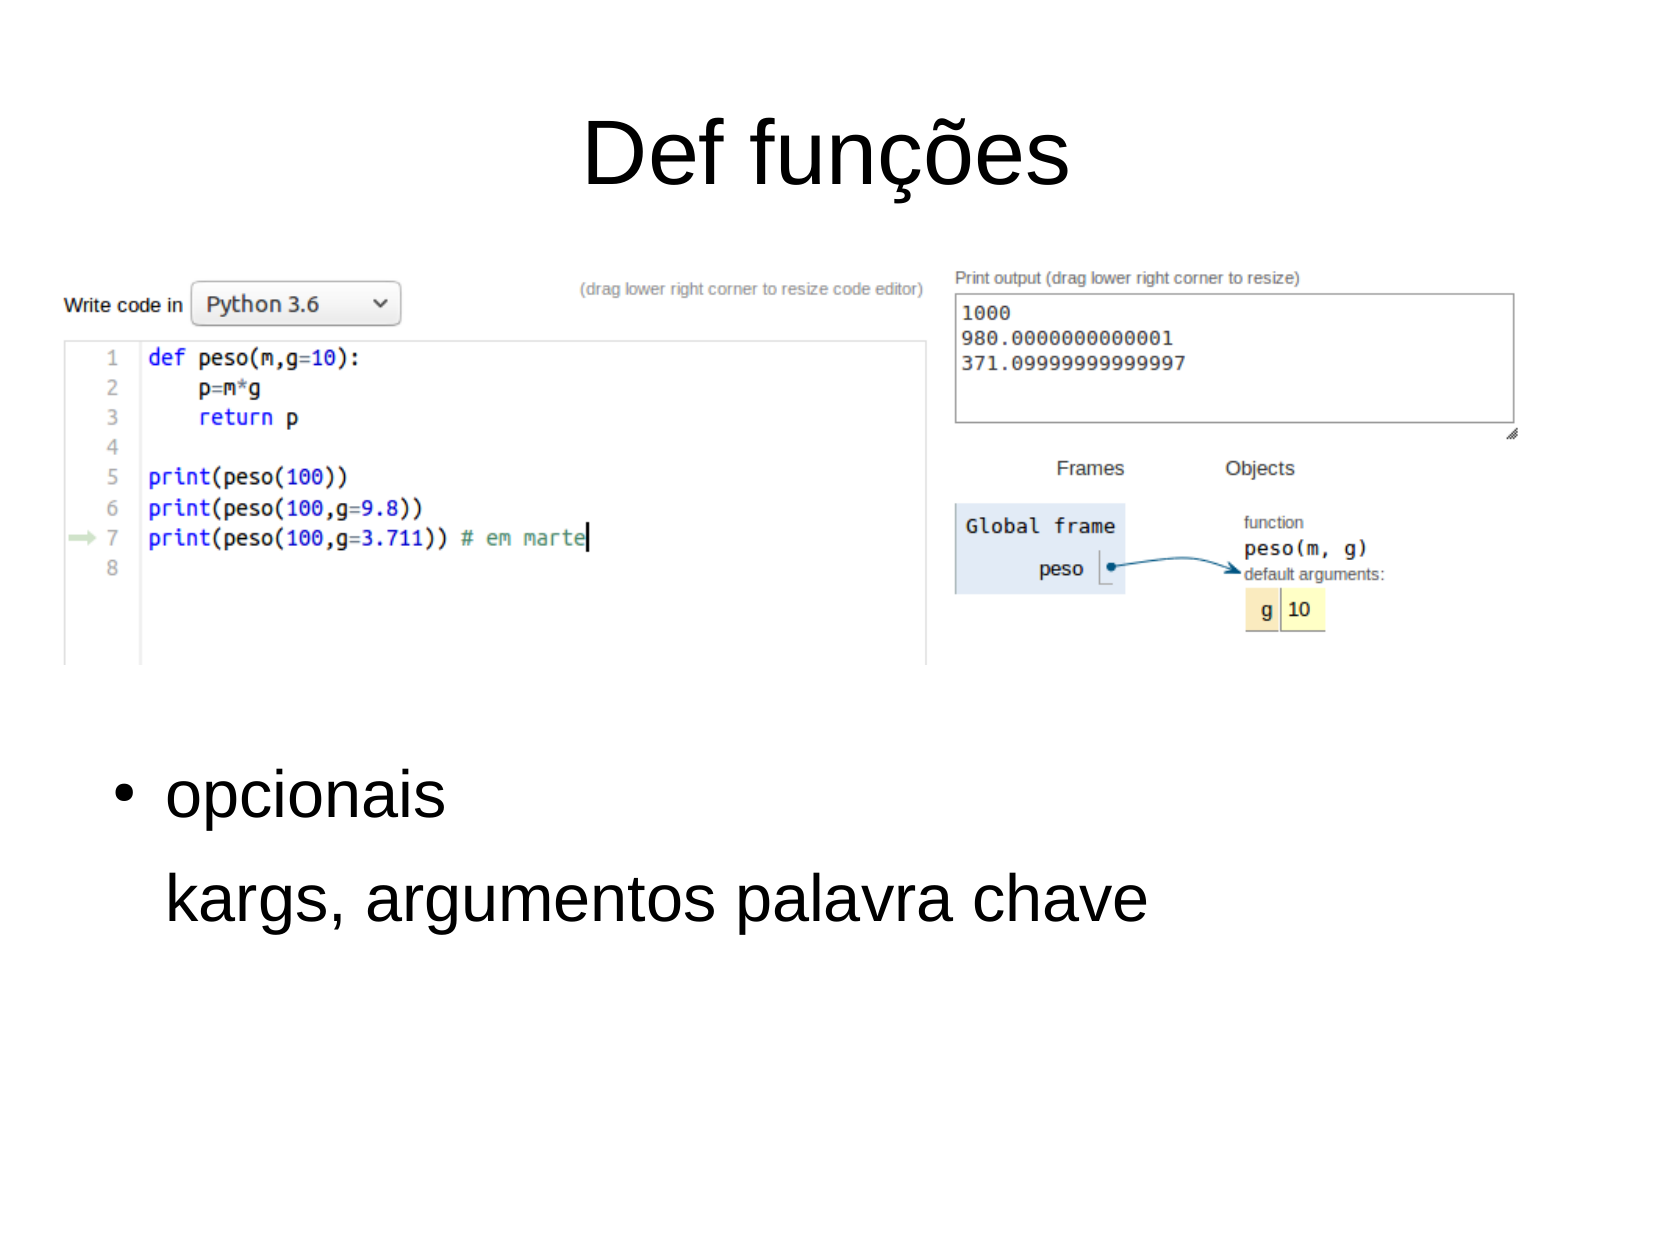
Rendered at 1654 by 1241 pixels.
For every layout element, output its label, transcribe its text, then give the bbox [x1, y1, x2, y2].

list opcionais kargs, argumentos palavra chave [94, 757, 1583, 1241]
title Def funções [82, 49, 1571, 257]
picture [47, 259, 1557, 665]
